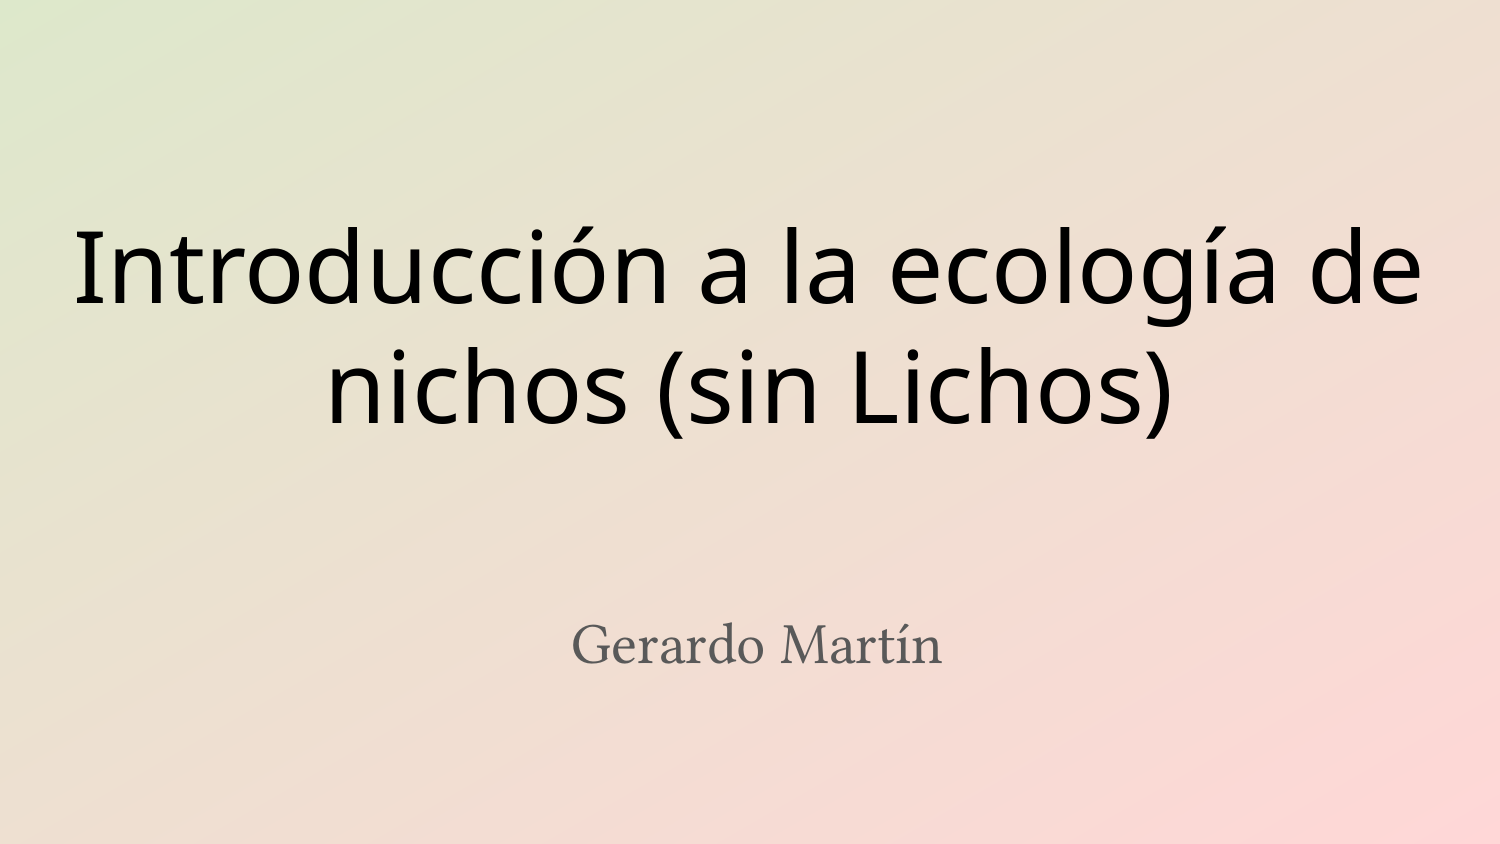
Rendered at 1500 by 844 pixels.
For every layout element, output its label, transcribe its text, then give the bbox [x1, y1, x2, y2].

subtitle Gerardo Martín [58, 590, 1457, 721]
title Introducción a la ecología de nichos (sin Lichos) [51, 122, 1449, 459]
